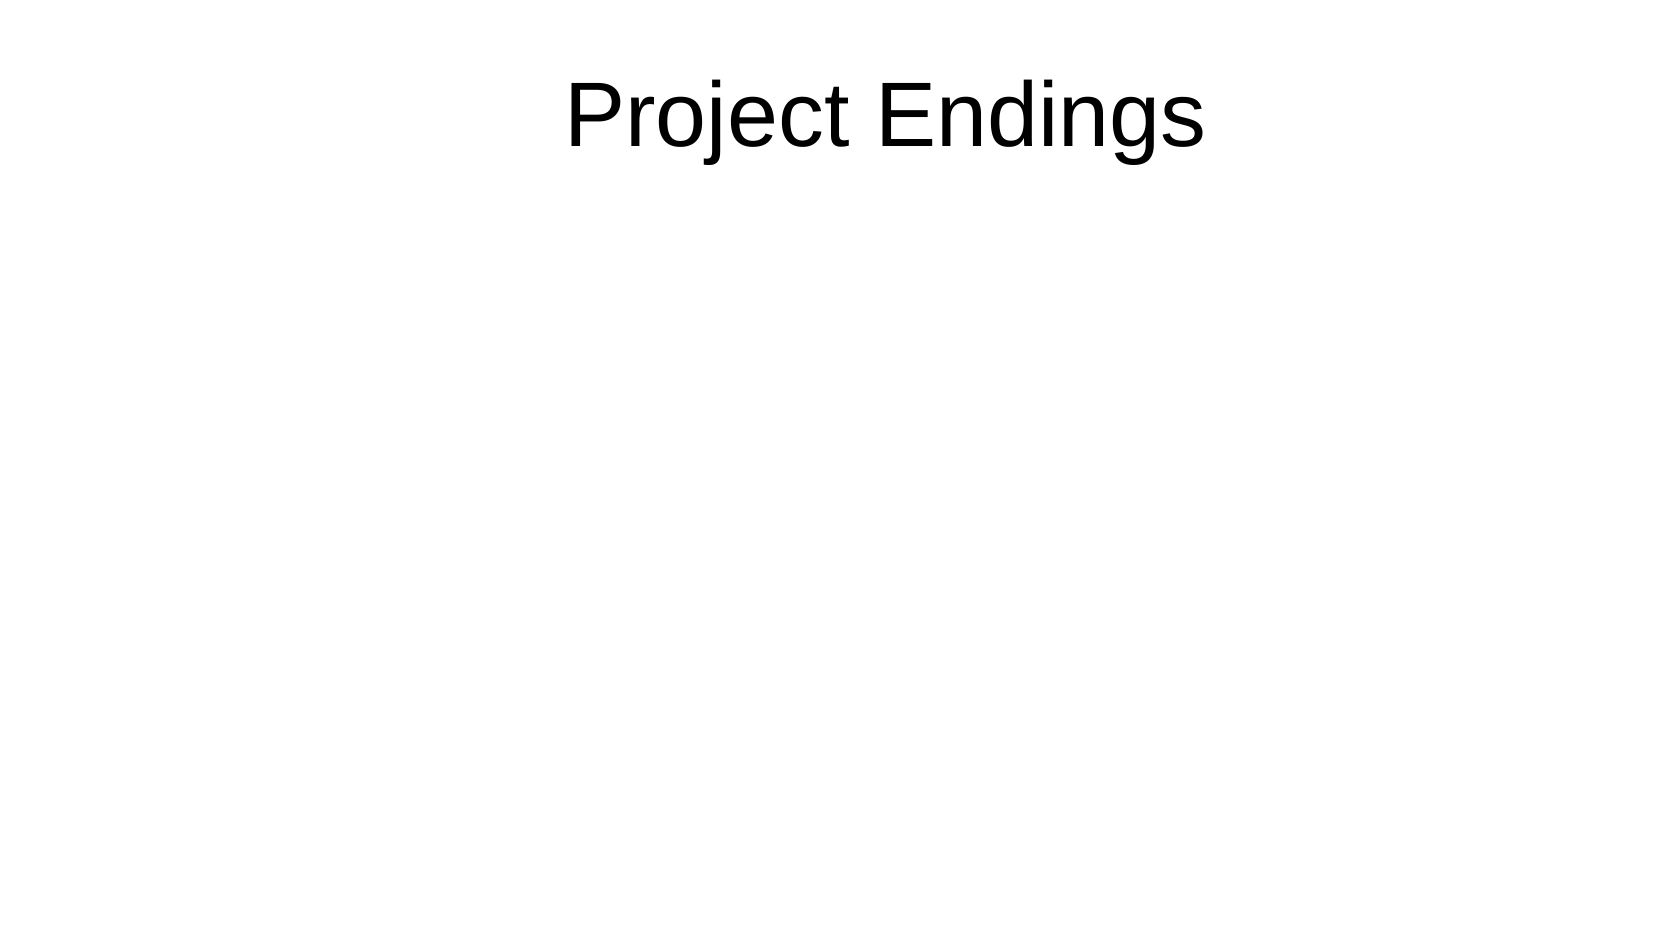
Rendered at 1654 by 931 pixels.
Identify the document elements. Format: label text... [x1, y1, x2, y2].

title Project Endings [141, 37, 1630, 193]
